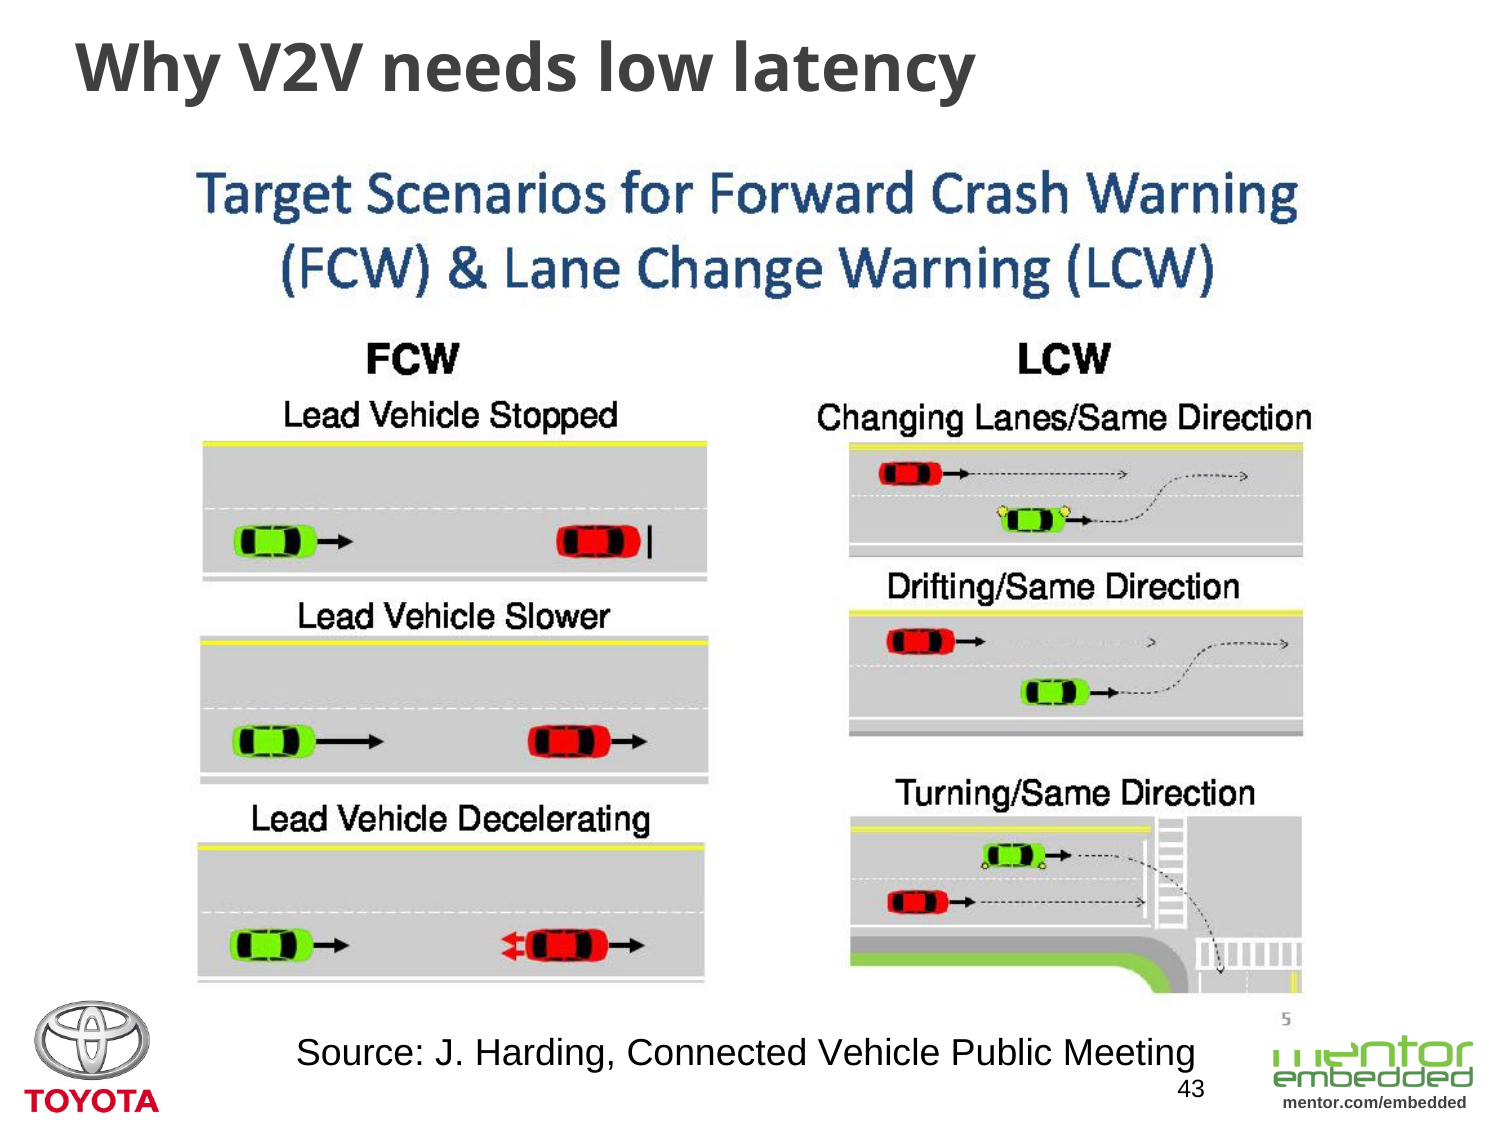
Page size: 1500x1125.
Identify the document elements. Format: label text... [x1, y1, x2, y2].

text_box Why V2V needs low latency [0, 0, 1500, 113]
picture [24, 143, 1476, 1114]
text_box Source: J. Harding, Connected Vehicle Public Meeting [280, 1024, 1220, 1082]
